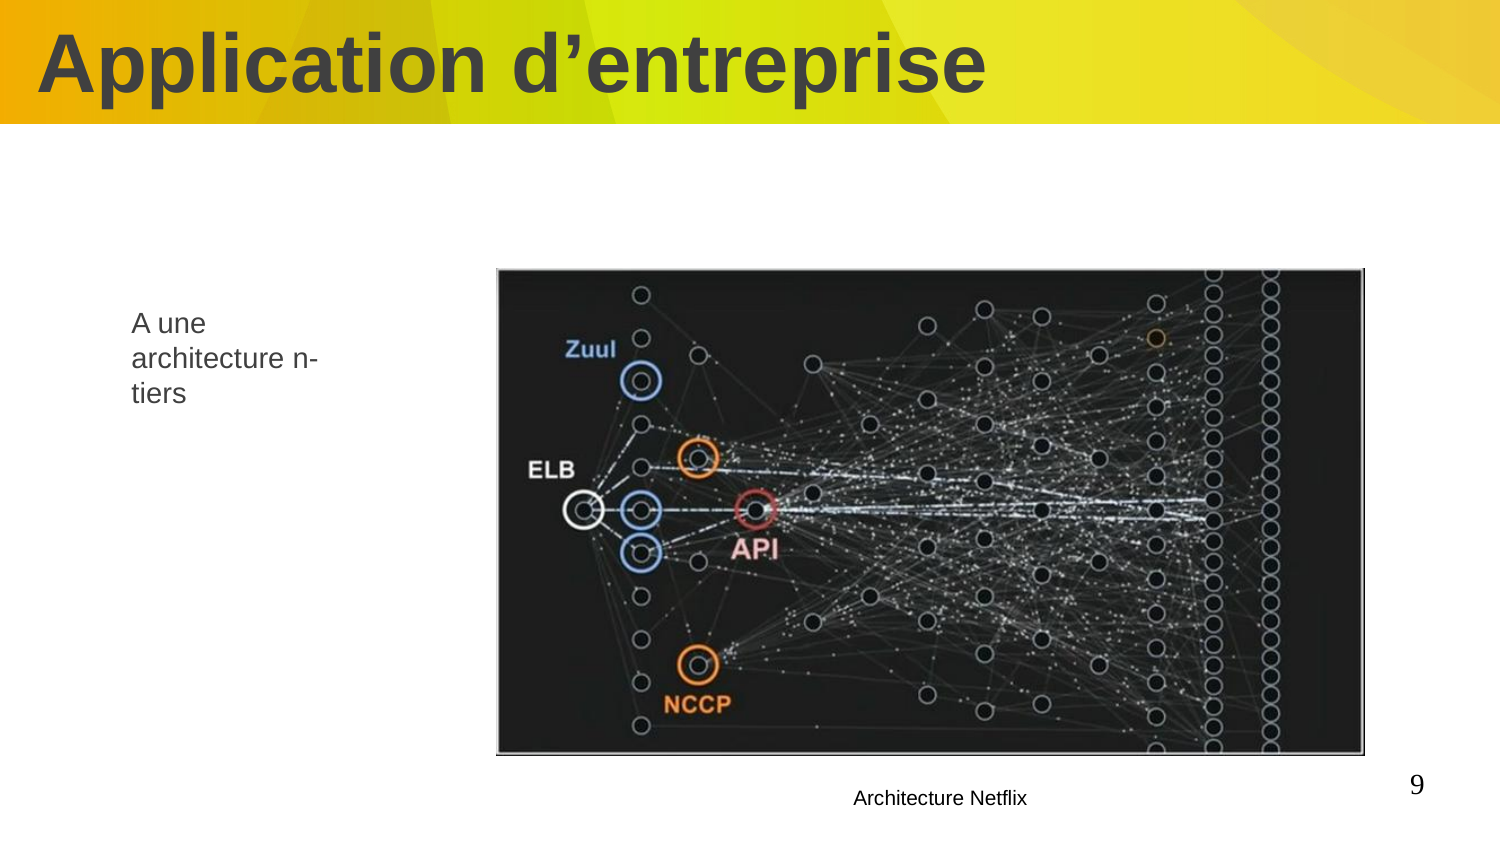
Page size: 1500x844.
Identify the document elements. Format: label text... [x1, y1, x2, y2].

picture [0, 0, 1500, 844]
text_box Architecture Netflix [838, 779, 1043, 818]
text_box A une architecture n-tiers [66, 296, 343, 788]
text_box Application d’entreprise [0, 0, 1498, 130]
